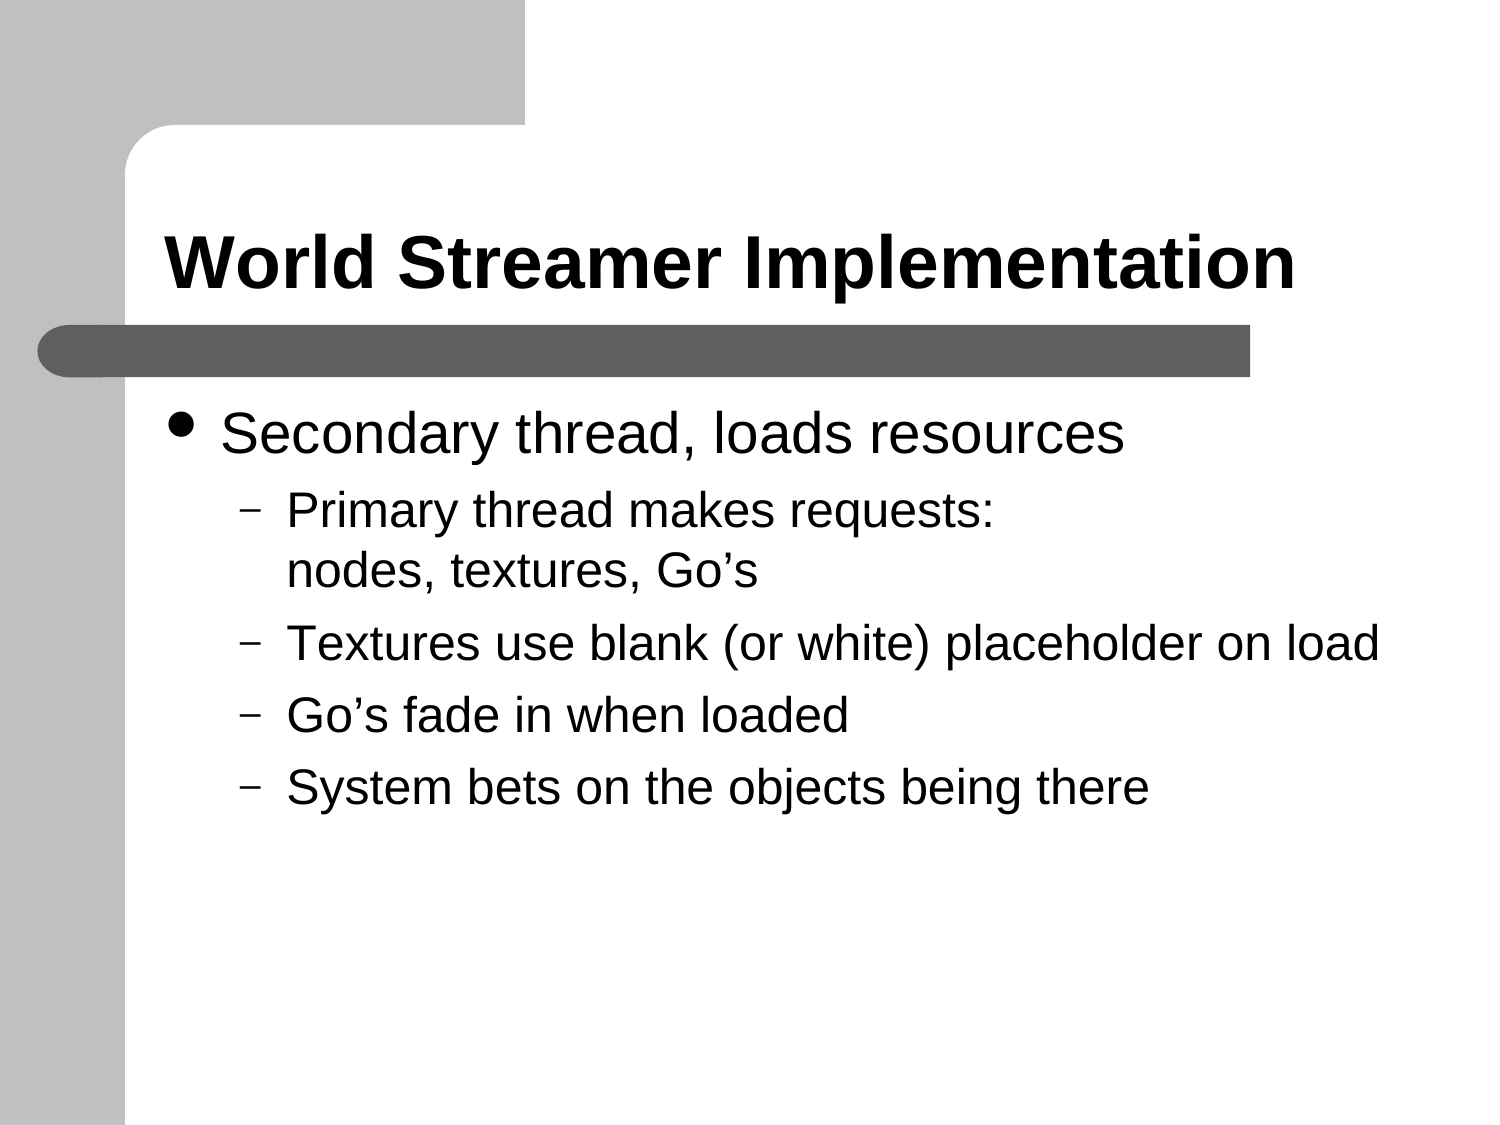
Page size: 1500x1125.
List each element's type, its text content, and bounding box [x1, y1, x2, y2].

title World Streamer Implementation [149, 124, 1463, 313]
list Secondary thread, loads resources Primary thread makes requests: nodes, textures, Go’s Textures use blank (or white) placeholder on load Go’s fade in when loaded System bets on the objects being there [149, 387, 1463, 1000]
